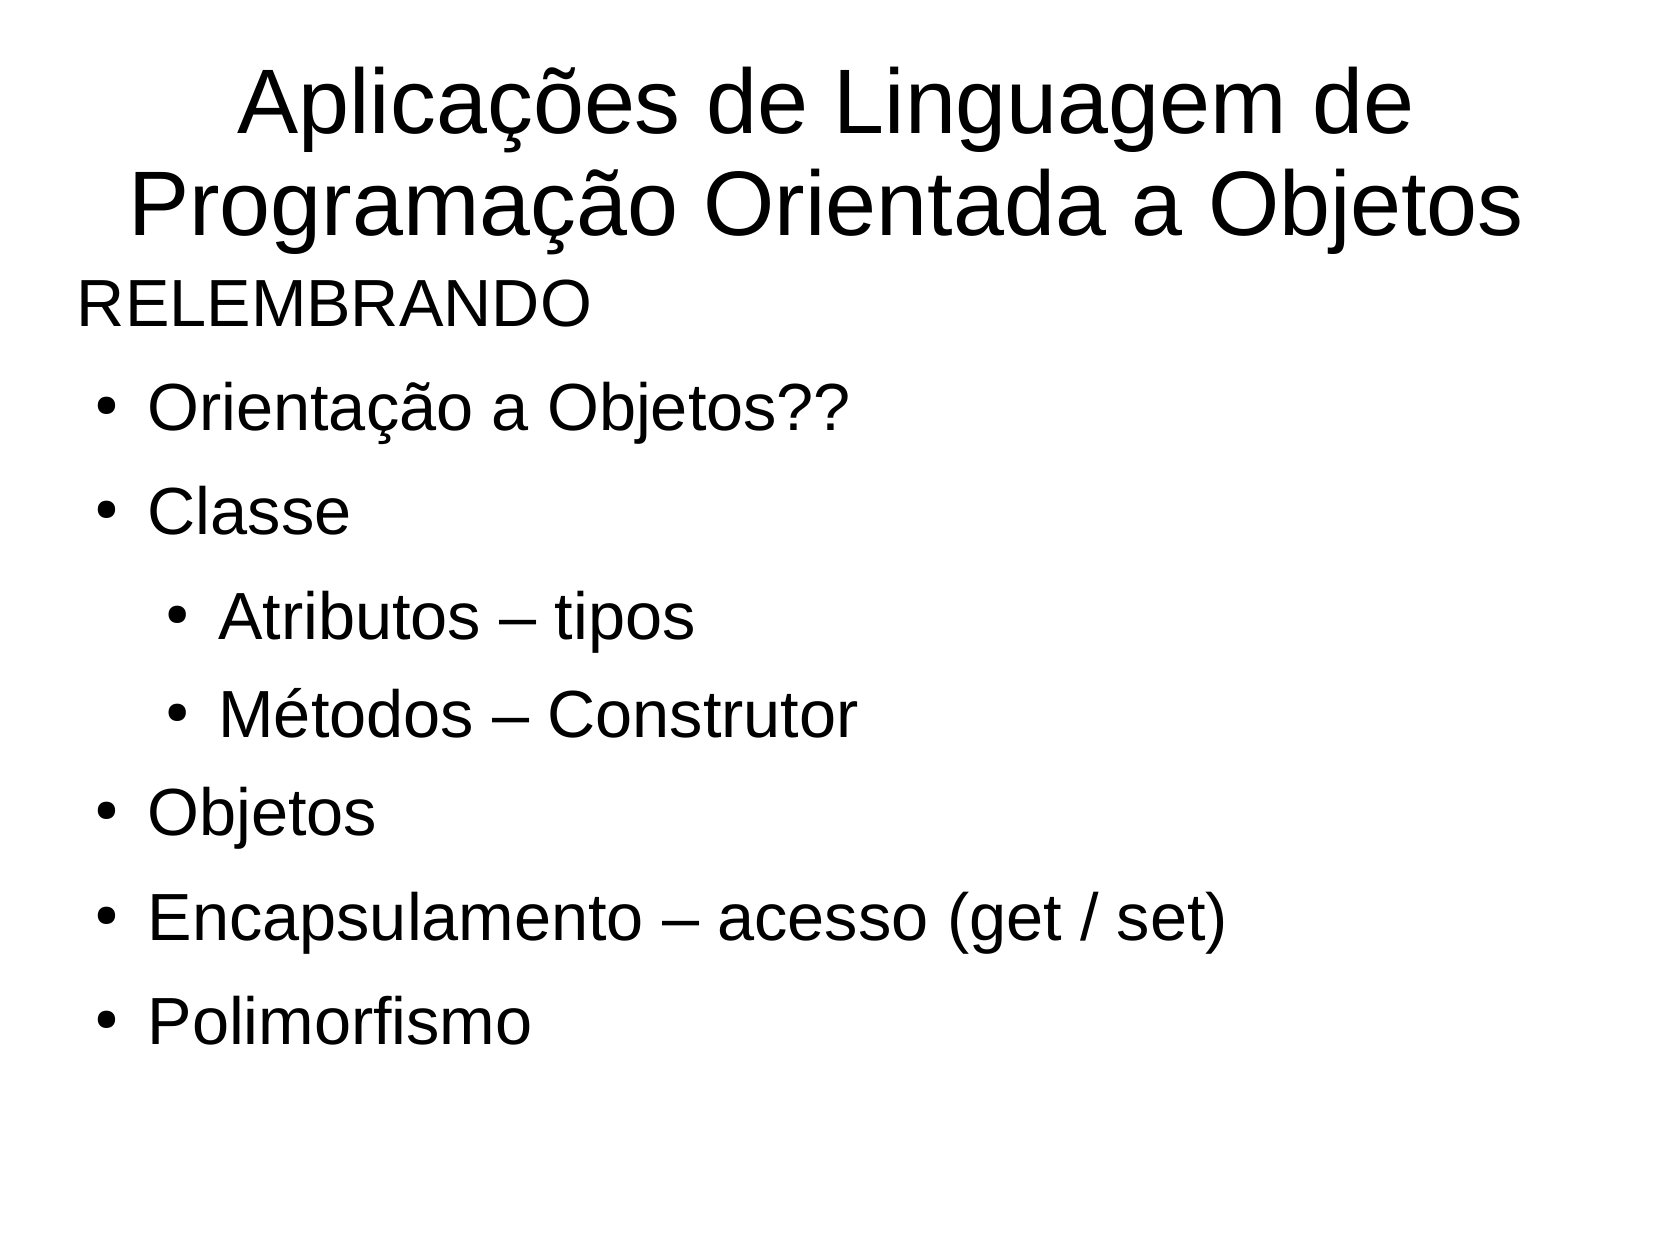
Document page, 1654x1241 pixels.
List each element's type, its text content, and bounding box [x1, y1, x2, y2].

list RELEMBRANDO Orientação a Objetos?? Classe Atributos – tipos Métodos – Construtor Objetos Encapsulamento – acesso (get / set) Polimorfismo [76, 265, 1566, 1241]
title Aplicações de Linguagem de Programação Orientada a Objetos [82, 49, 1571, 257]
